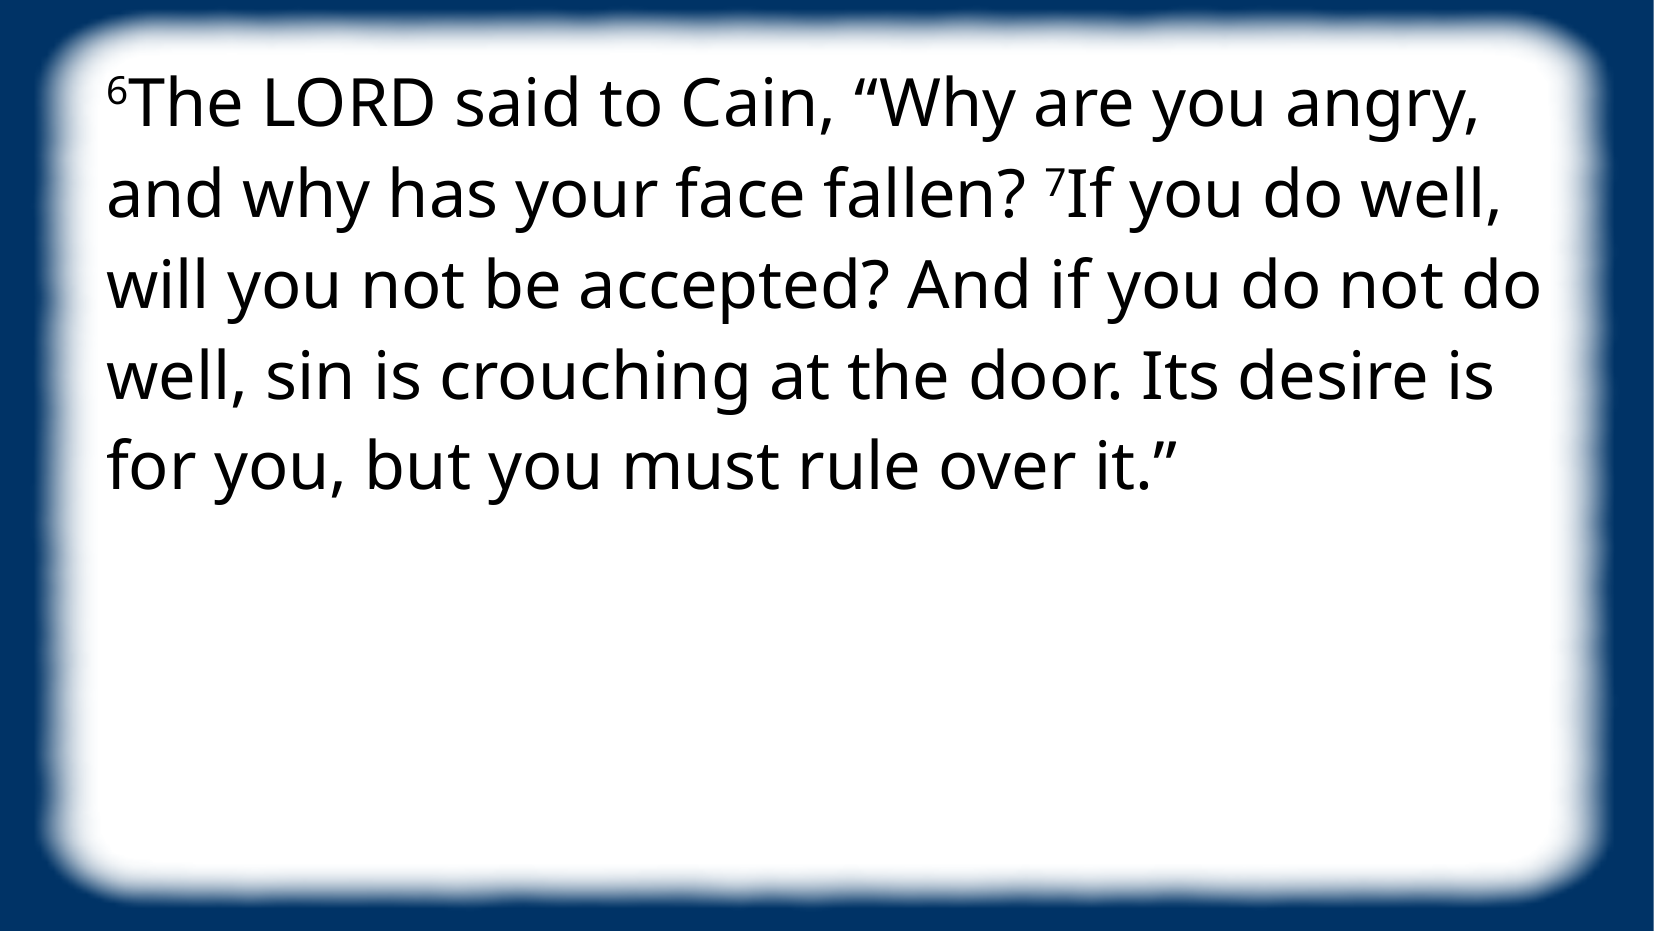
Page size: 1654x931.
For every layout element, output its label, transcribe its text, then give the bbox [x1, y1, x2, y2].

picture [0, 0, 1654, 931]
text_box 6The LORD said to Cain, “Why are you angry, and why has your face fallen? 7If you do well, will you not be accepted? And if you do not do well, sin is crouching at the door. Its desire is for you, but you must rule over it.” [91, 48, 1562, 526]
